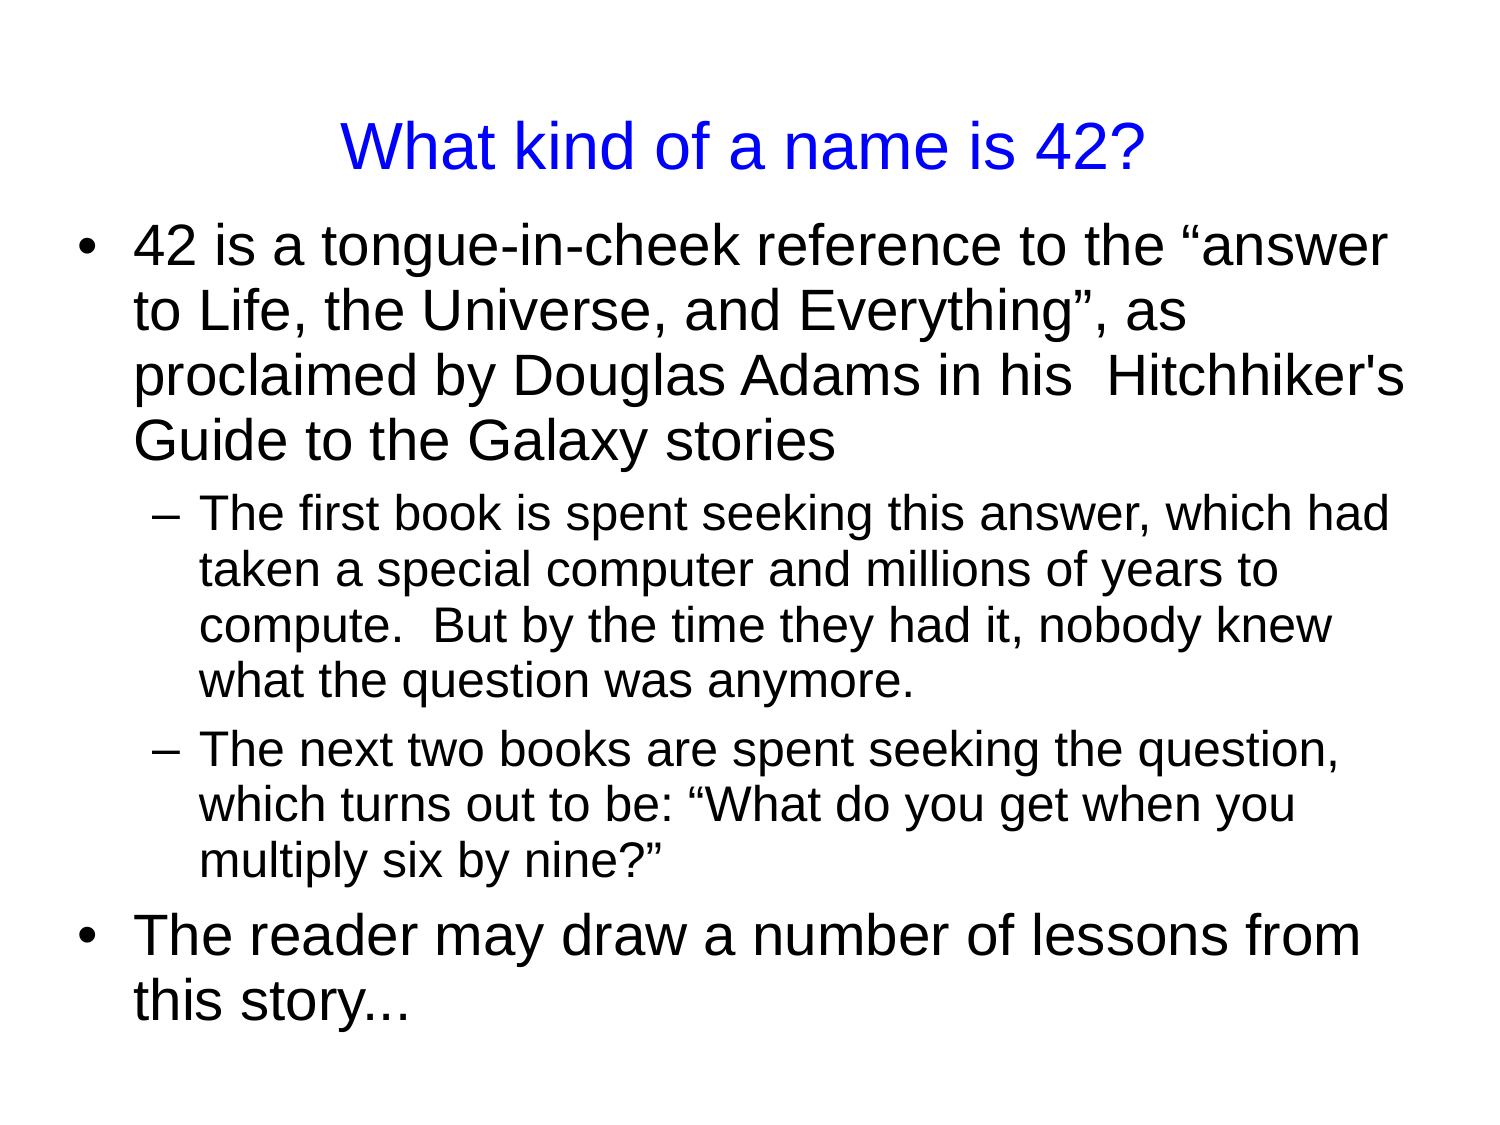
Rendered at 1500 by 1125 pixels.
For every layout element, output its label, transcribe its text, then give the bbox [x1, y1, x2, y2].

list 42 is a tongue-in-cheek reference to the “answer to Life, the Universe, and Everything”, as proclaimed by Douglas Adams in his Hitchhiker's Guide to the Galaxy stories The first book is spent seeking this answer, which had taken a special computer and millions of years to compute. But by the time they had it, nobody knew what the question was anymore. The next two books are spent seeking the question, which turns out to be: “What do you get when you multiply six by nine?” The reader may draw a number of lessons from this story... [77, 212, 1428, 1040]
title What kind of a name is 42? [106, 52, 1382, 212]
